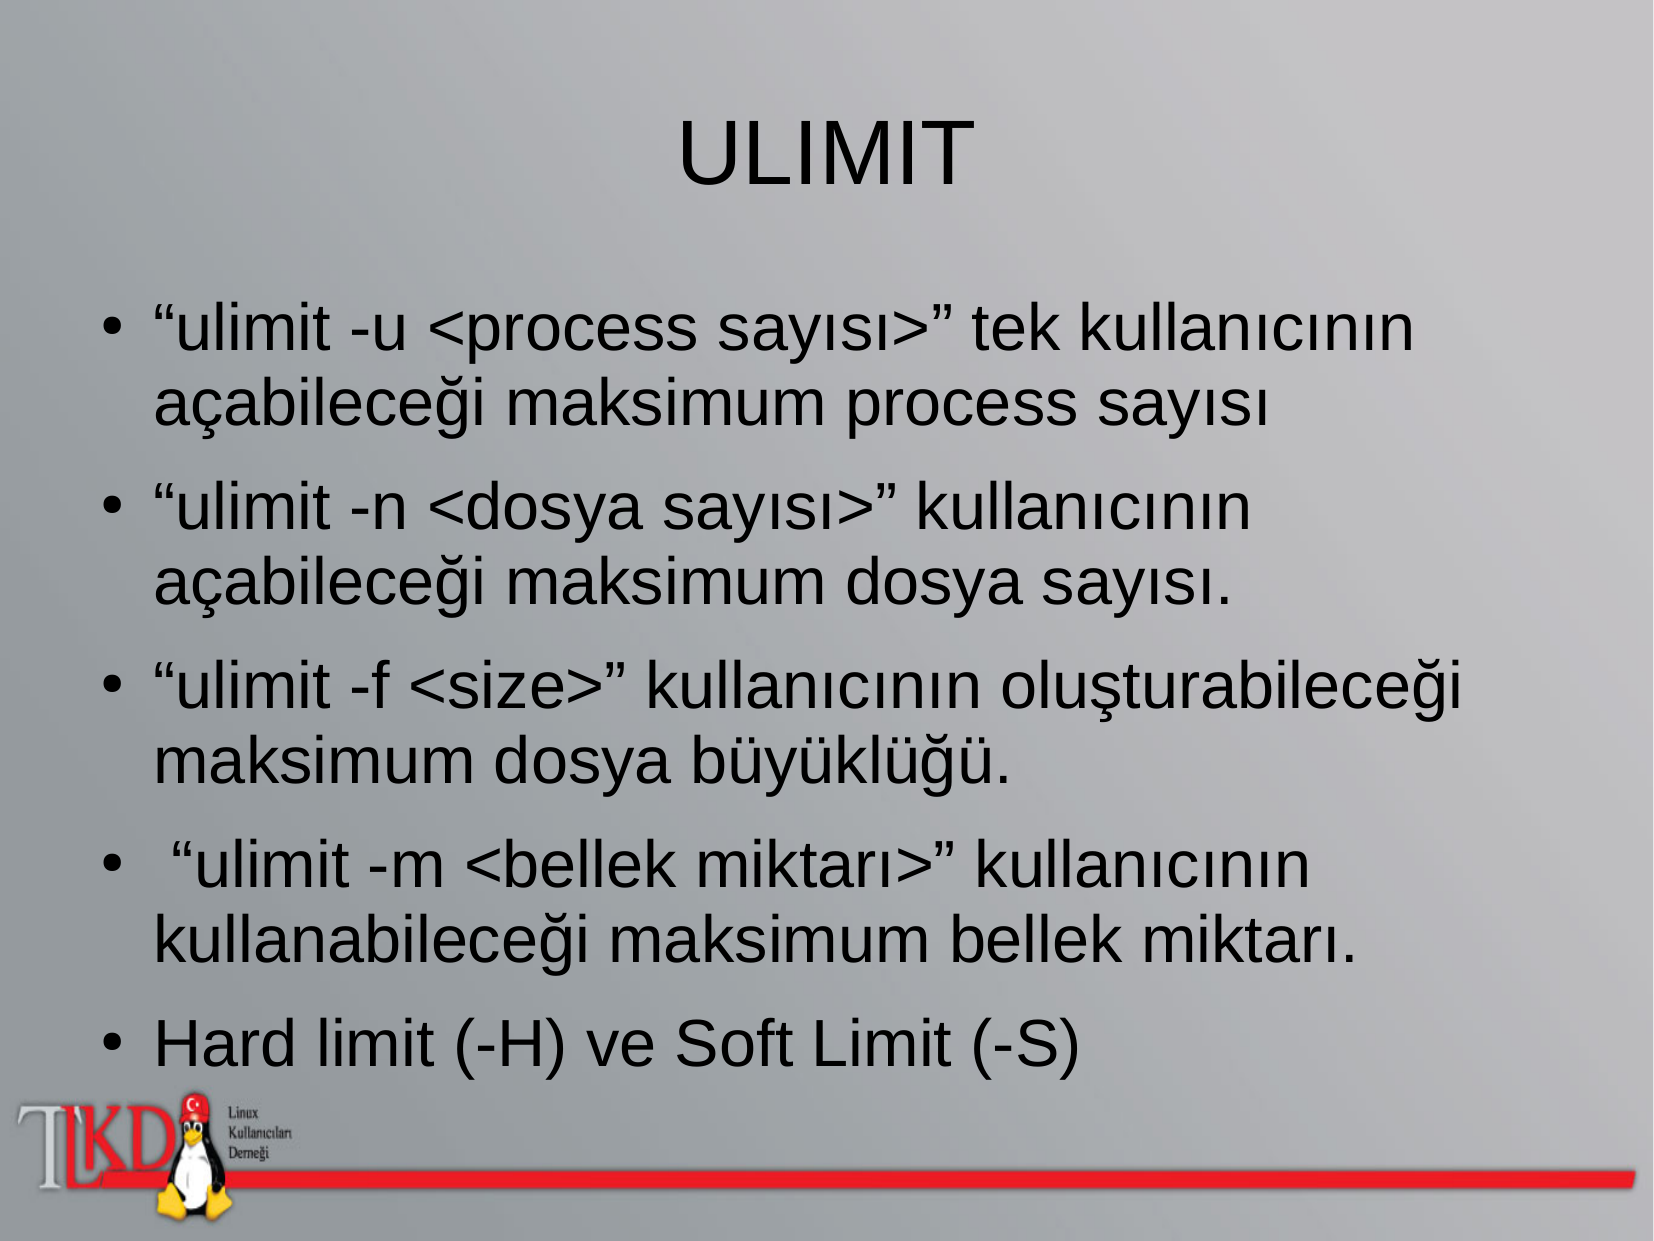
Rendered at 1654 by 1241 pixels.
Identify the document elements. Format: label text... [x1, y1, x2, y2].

picture [0, 0, 1654, 1241]
list “ulimit -u <process sayısı>” tek kullanıcının açabileceği maksimum process sayısı “ulimit -n <dosya sayısı>” kullanıcının açabileceği maksimum dosya sayısı. “ulimit -f <size>” kullanıcının oluşturabileceği maksimum dosya büyüklüğü. “ulimit -m <bellek miktarı>” kullanıcının kullanabileceği maksimum bellek miktarı. Hard limit (-H) ve Soft Limit (-S) [82, 290, 1571, 1109]
title ULIMIT [82, 49, 1571, 257]
